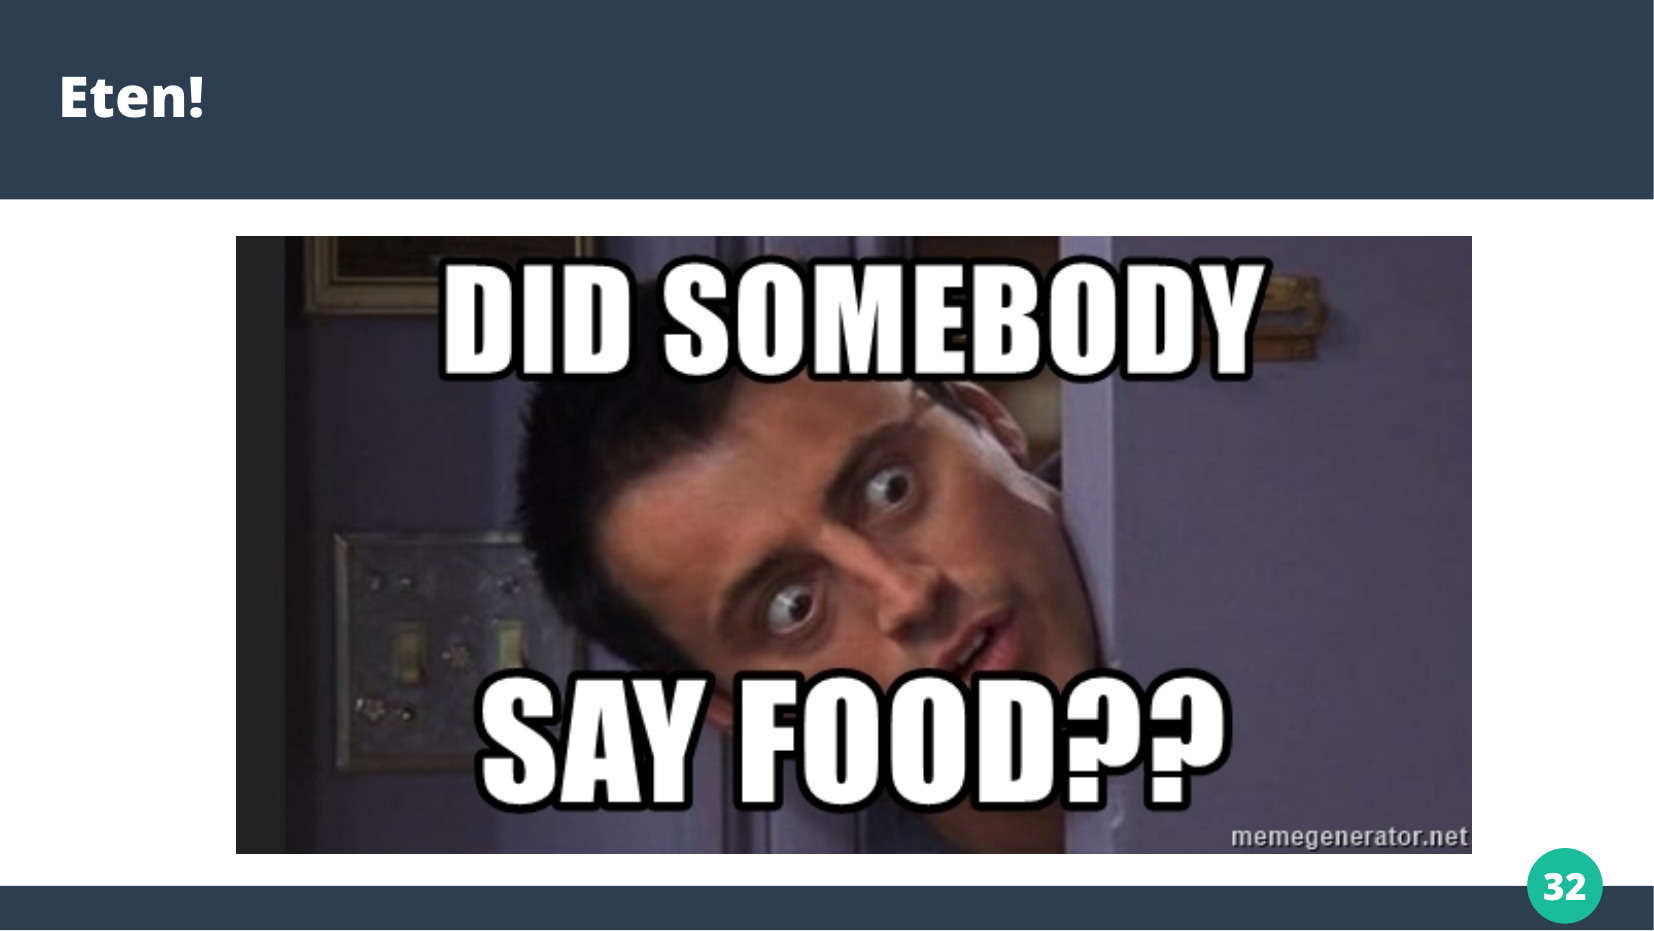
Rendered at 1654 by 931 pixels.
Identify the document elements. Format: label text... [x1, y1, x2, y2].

title Eten! [59, 37, 1595, 156]
picture [236, 236, 1472, 854]
